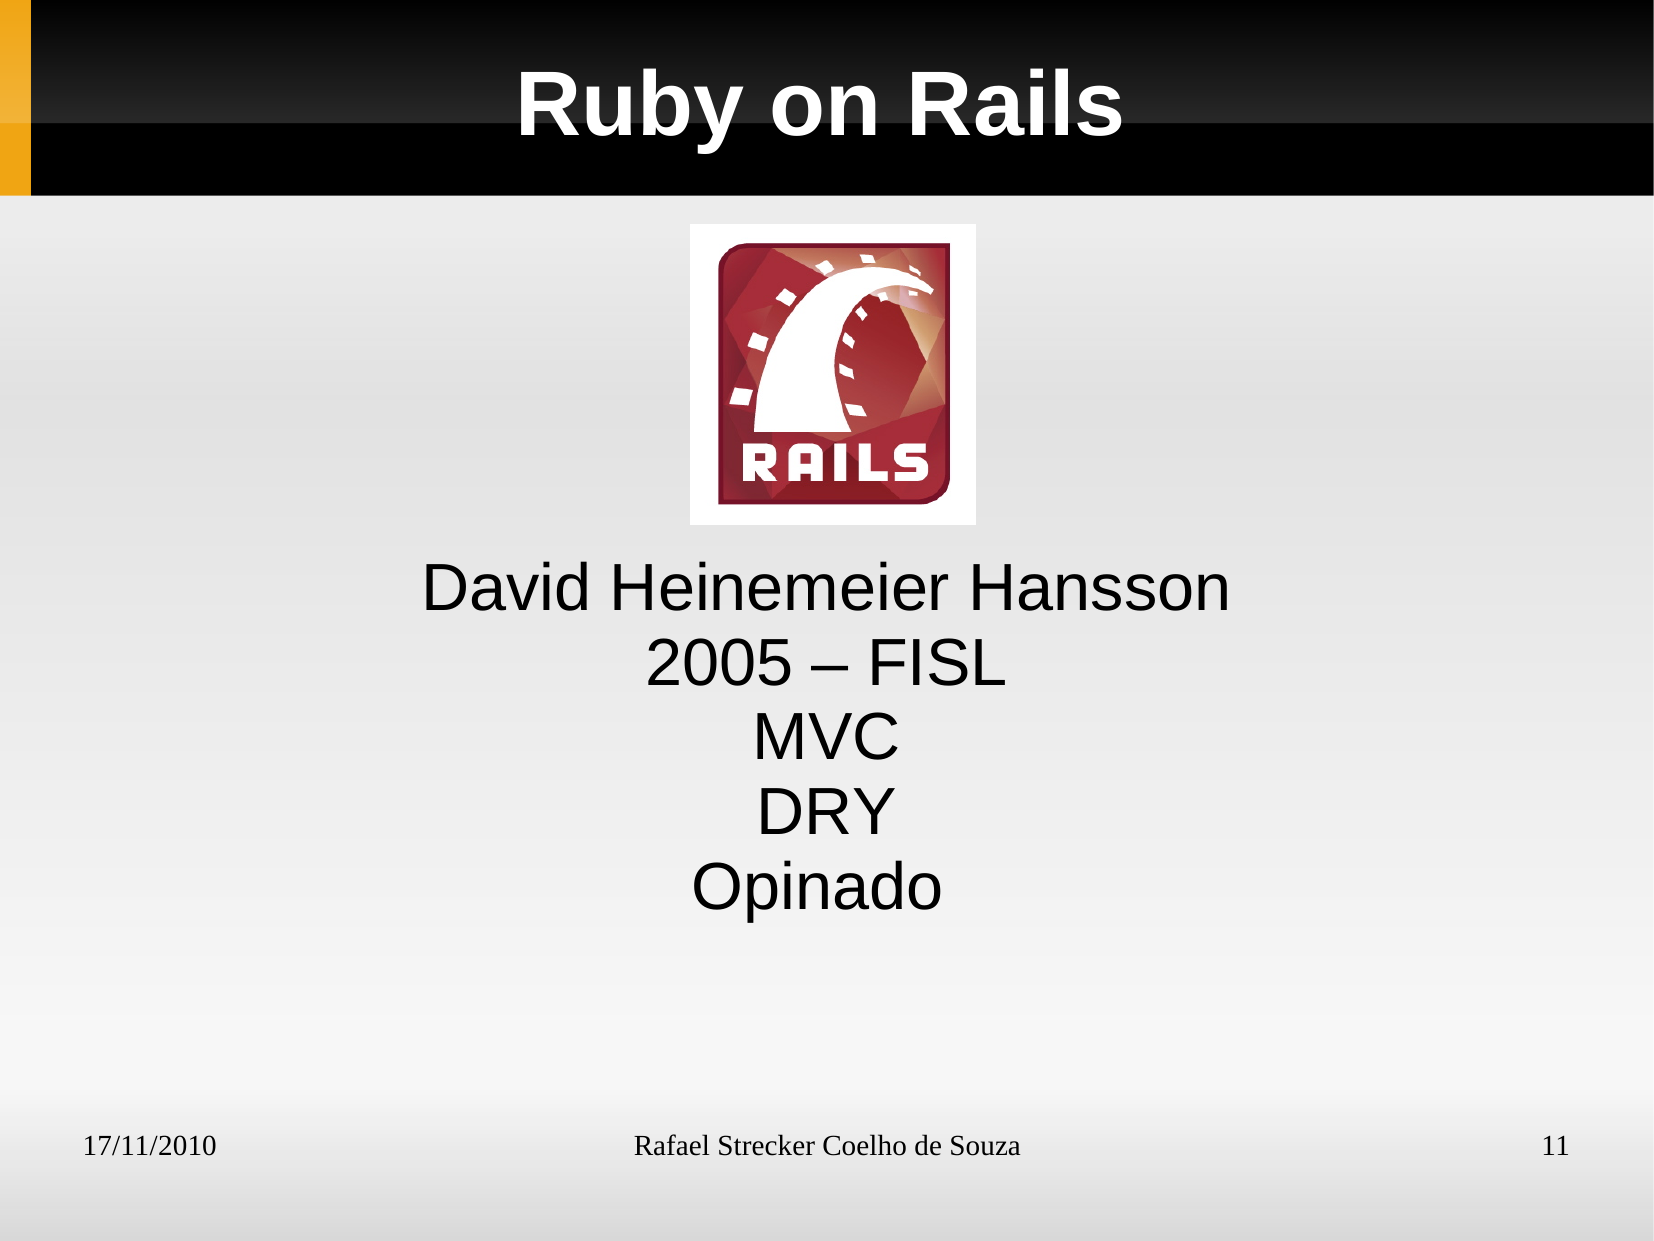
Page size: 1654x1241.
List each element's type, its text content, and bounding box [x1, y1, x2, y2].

title Ruby on Rails [76, 7, 1565, 200]
subtitle David Heinemeier Hansson 2005 – FISL MVC DRY Opinado [82, 297, 1571, 1102]
picture [0, 0, 1654, 1241]
